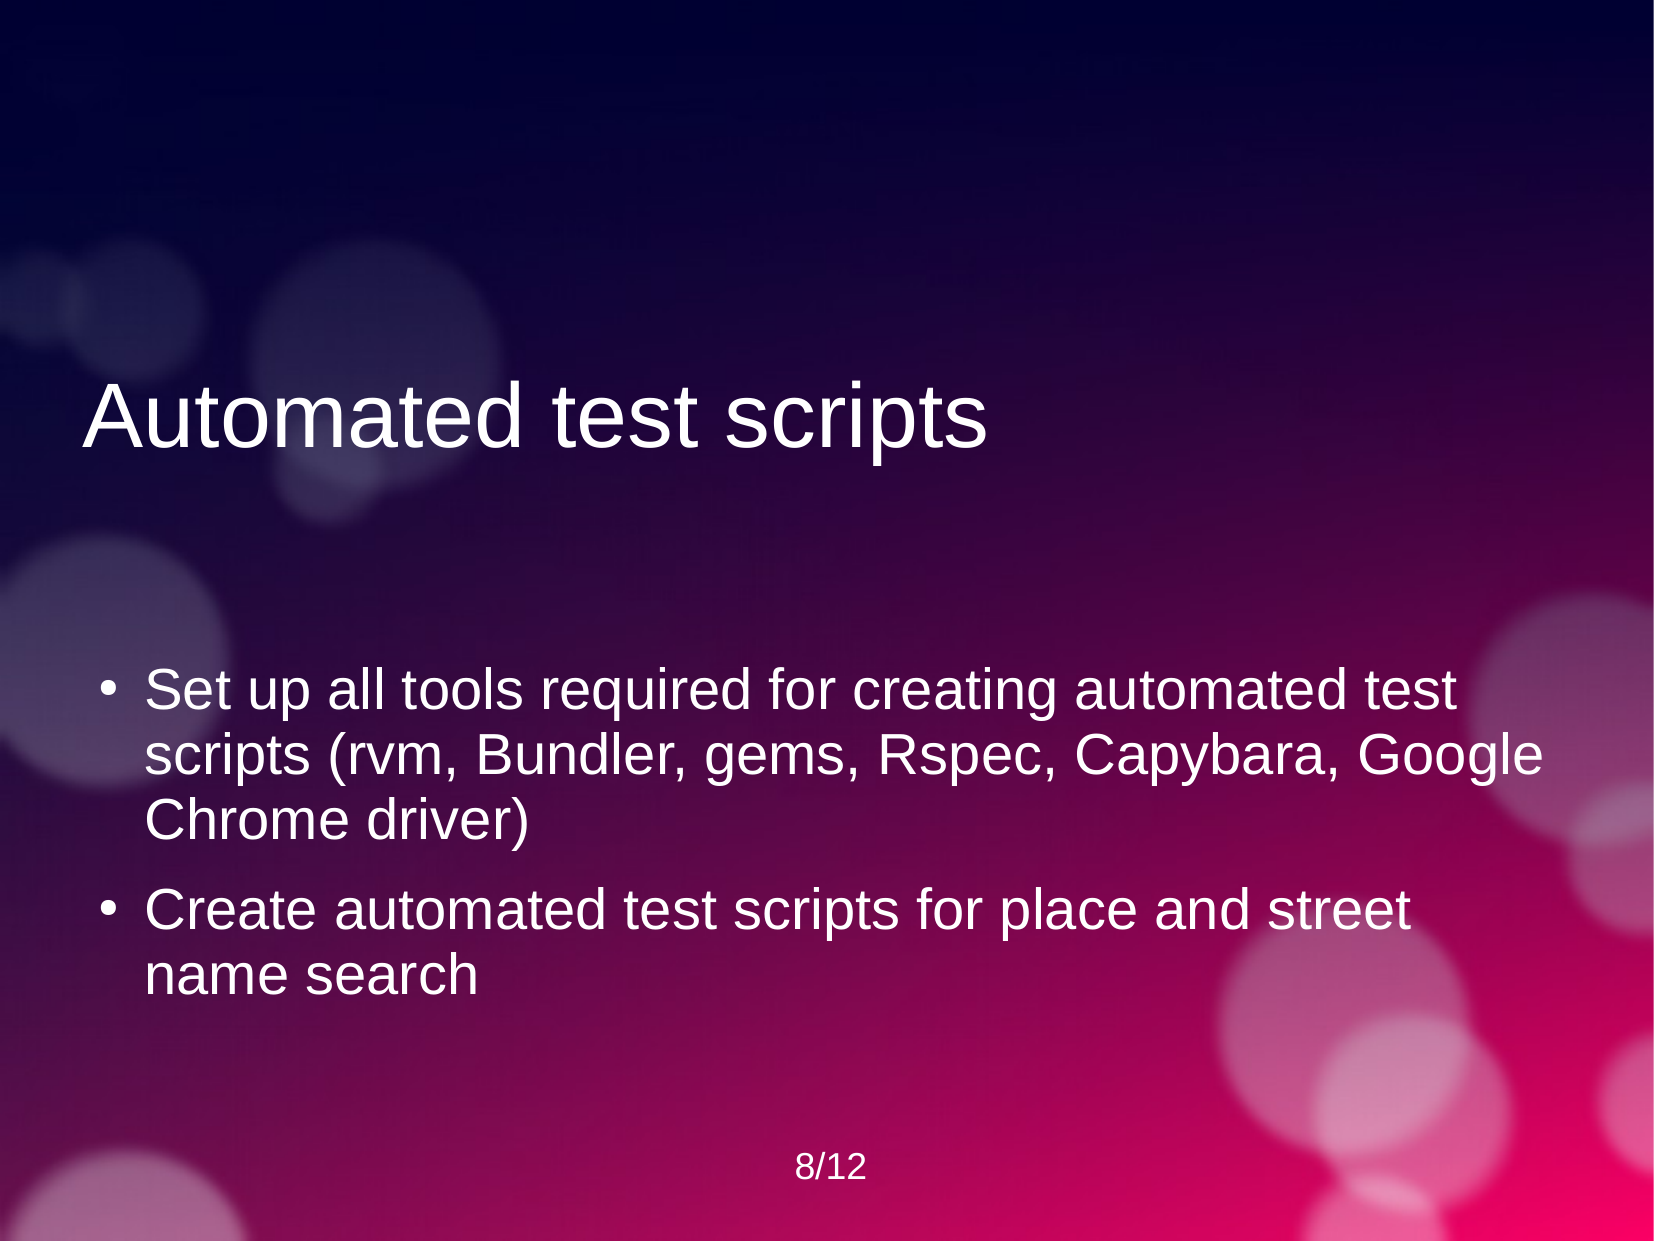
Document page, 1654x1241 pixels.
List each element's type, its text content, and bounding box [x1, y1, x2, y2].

picture [0, 0, 1654, 1241]
list Set up all tools required for creating automated test scripts (rvm, Bundler, gems, Rspec, Capybara, Google Chrome driver) Create automated test scripts for place and street name search [82, 566, 1571, 1010]
title Automated test scripts [82, 312, 1571, 520]
text_box <number>/12 [516, 1137, 1146, 1208]
